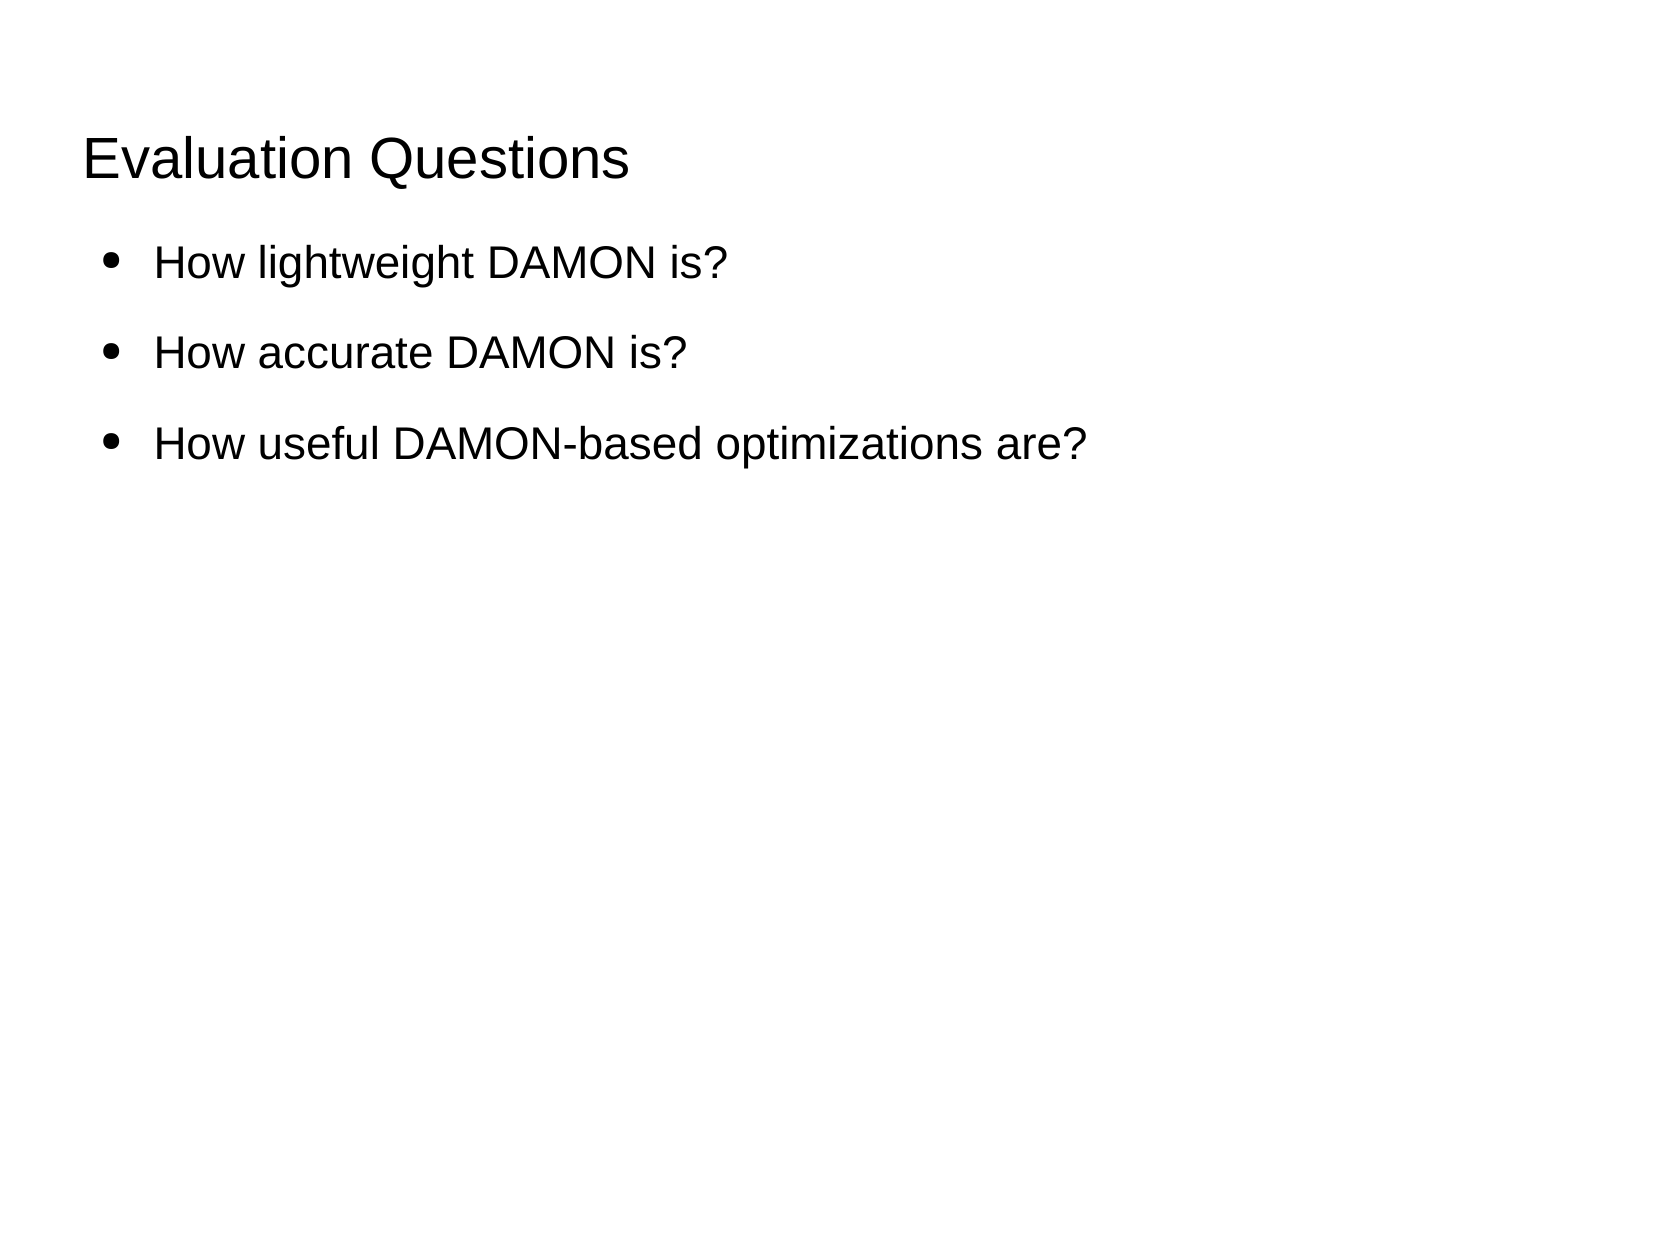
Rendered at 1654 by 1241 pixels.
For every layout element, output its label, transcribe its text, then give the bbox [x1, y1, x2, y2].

list How lightweight DAMON is? How accurate DAMON is? How useful DAMON-based optimizations are? [82, 236, 1571, 1111]
title Evaluation Questions [82, 108, 1571, 210]
